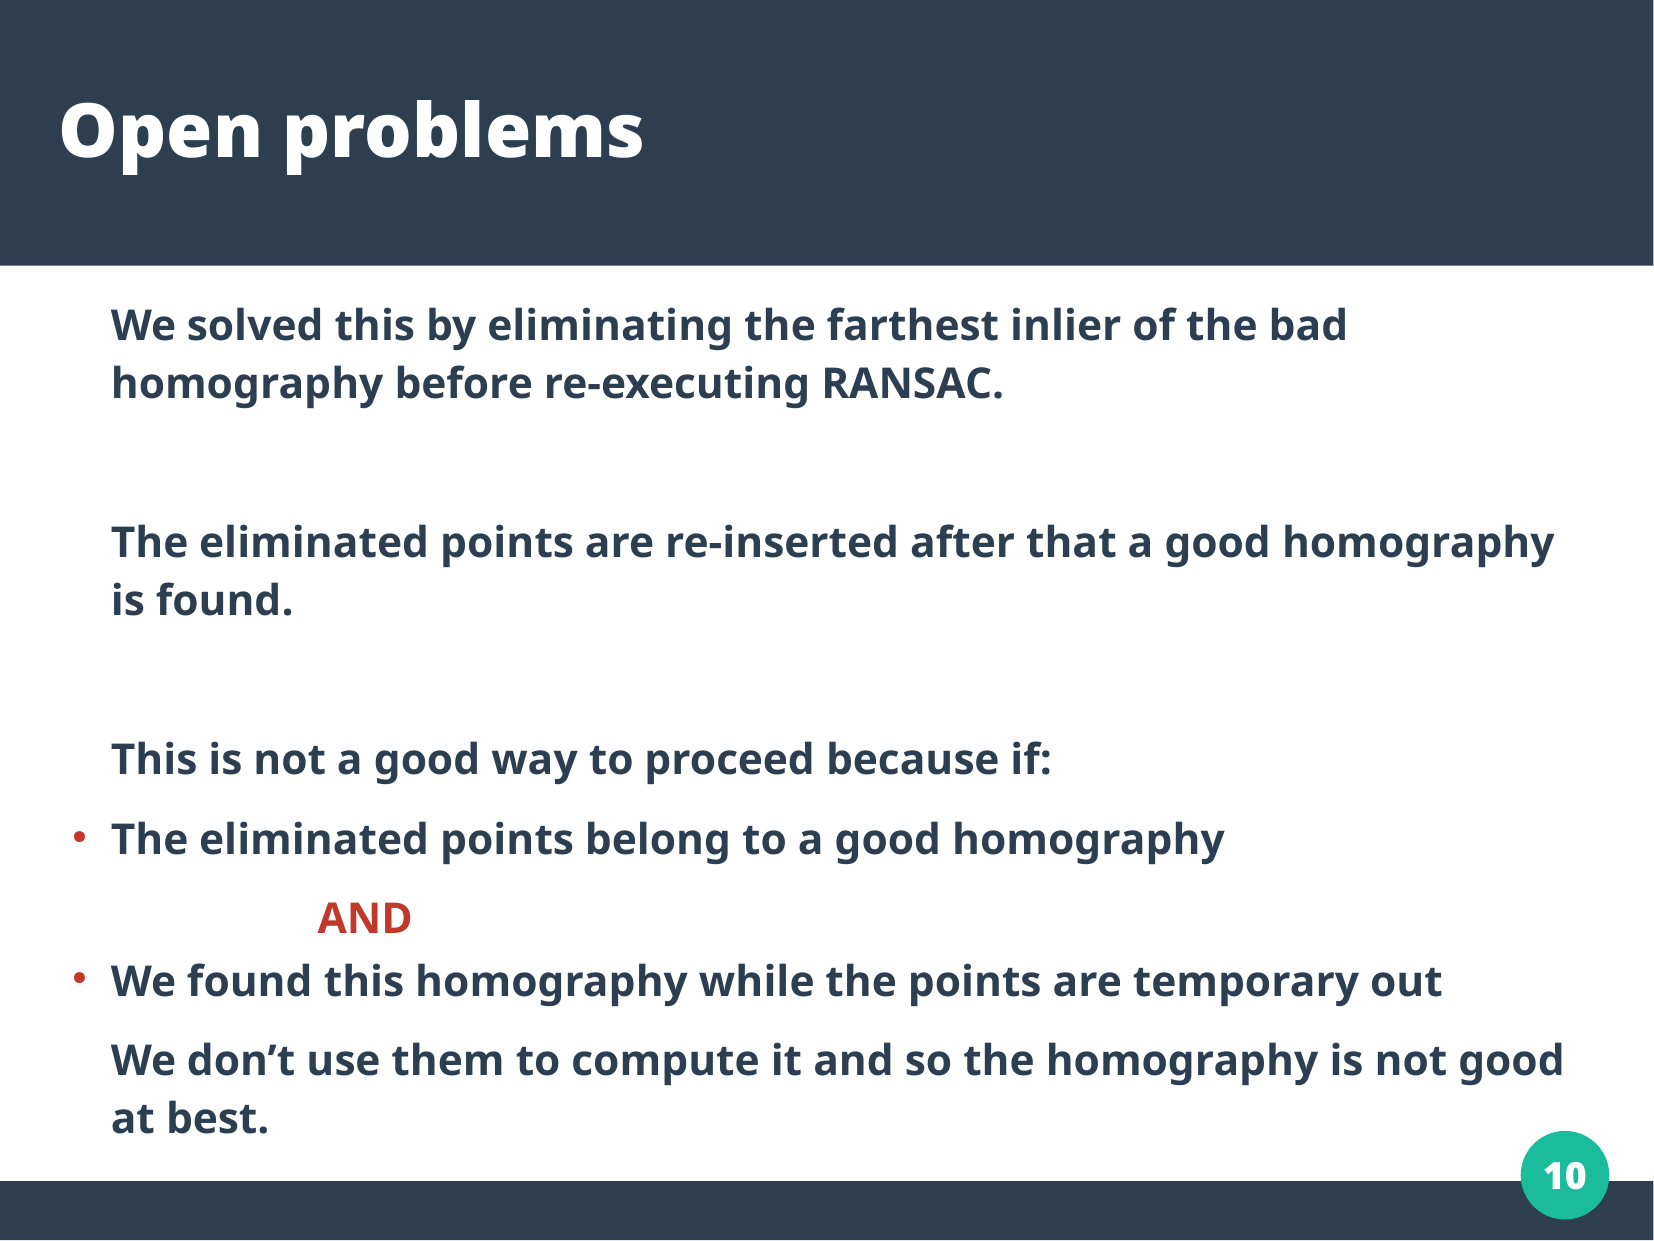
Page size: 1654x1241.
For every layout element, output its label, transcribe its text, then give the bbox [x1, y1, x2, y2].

title Open problems [59, 49, 1595, 207]
list We solved this by eliminating the farthest inlier of the bad homography before re-executing RANSAC. The eliminated points are re-inserted after that a good homography is found. This is not a good way to proceed because if: The eliminated points belong to a good homography AND We found this homography while the points are temporary out We don’t use them to compute it and so the homography is not good at best. [59, 295, 1595, 1152]
